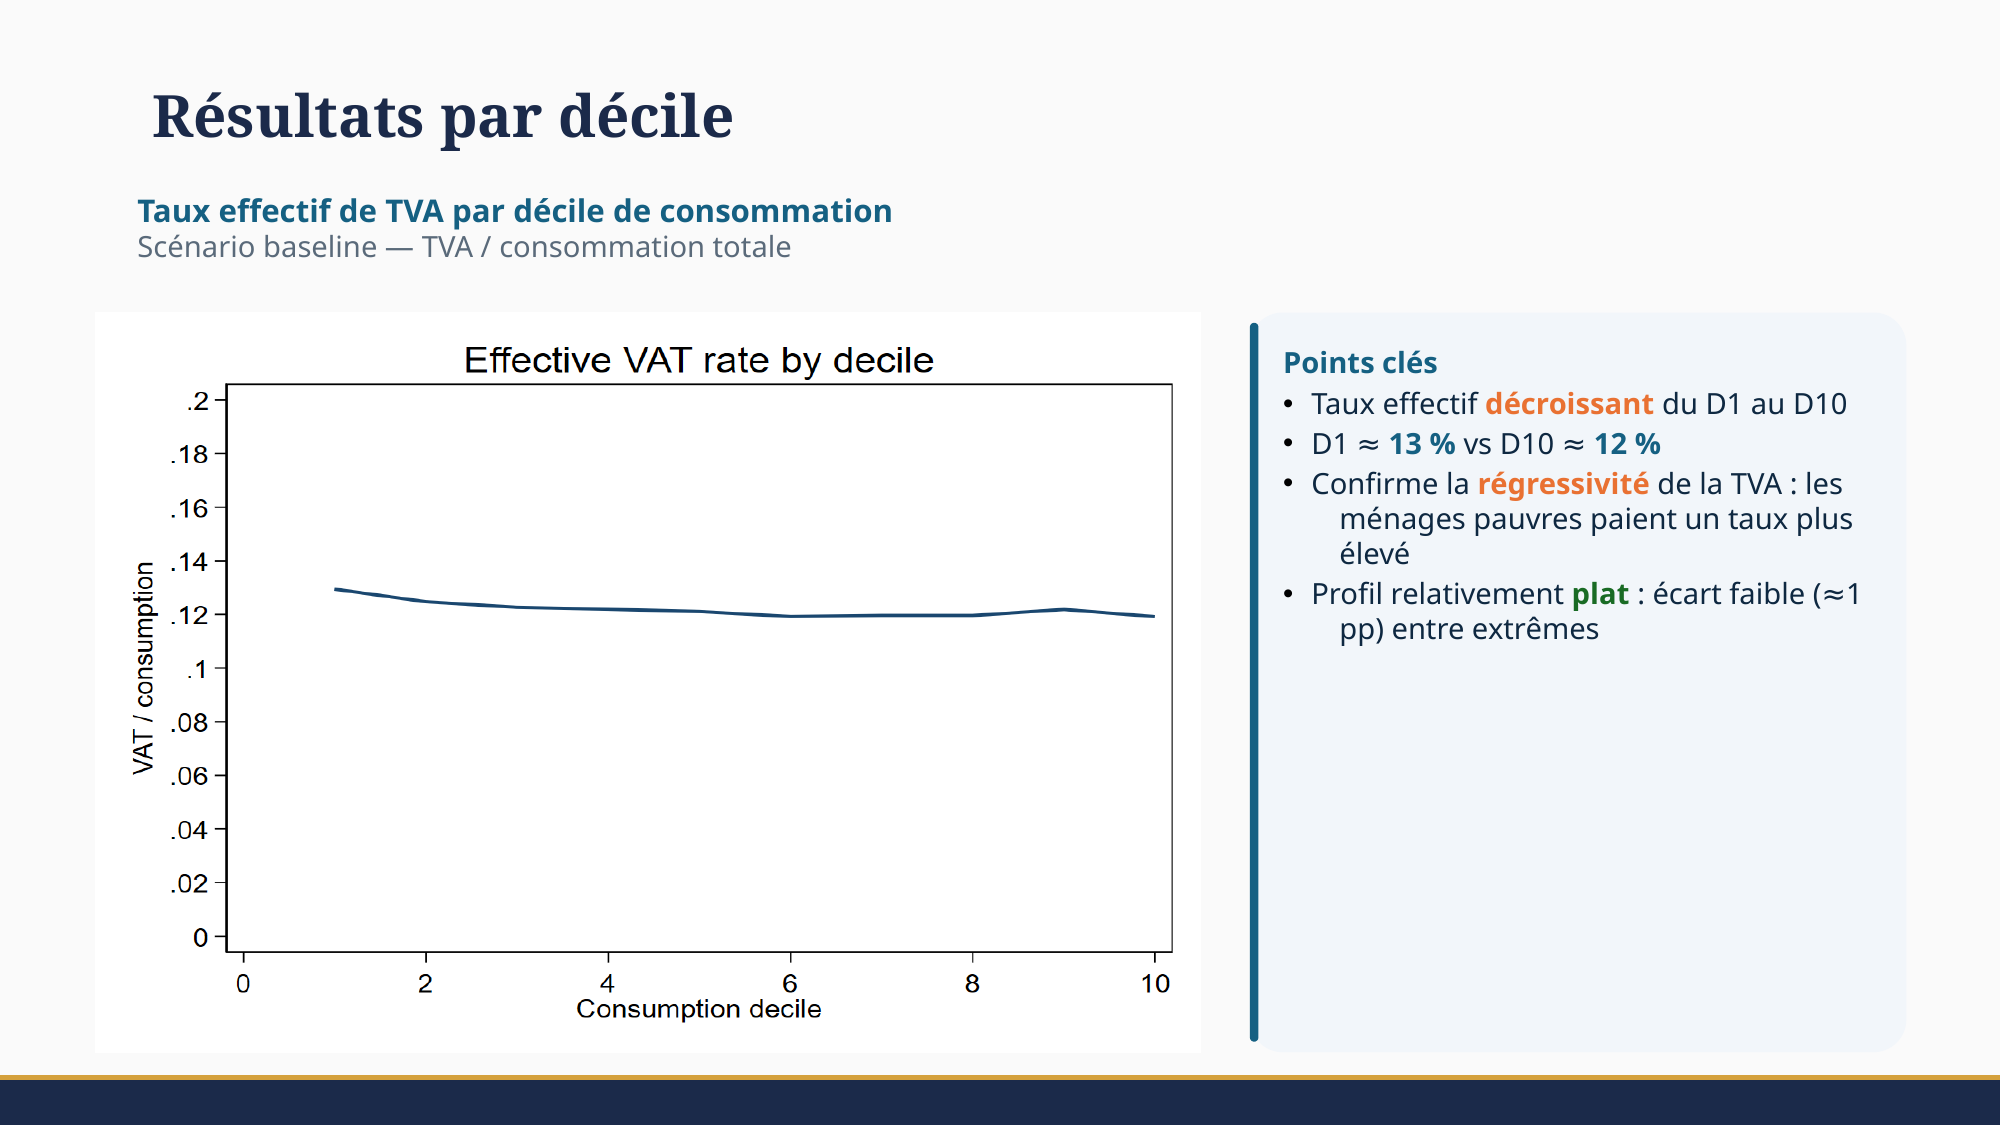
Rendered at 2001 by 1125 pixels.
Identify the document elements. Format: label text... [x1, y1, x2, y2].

picture [95, 312, 1201, 1053]
title Résultats par décile [137, 54, 1863, 184]
text_box [1249, 322, 1259, 1042]
text_box Taux effectif de TVA par décile de consommation Scénario baseline — TVA / consommation totale [137, 192, 1388, 292]
text_box Points clés Taux effectif décroissant du D1 au D10 D1 ≈ 13 % vs D10 ≈ 12 % Confirme la régressivité de la TVA : les ménages pauvres paient un taux plus élevé Profil relativement plat : écart faible (≈1 pp) entre extrêmes [1258, 312, 1907, 1053]
